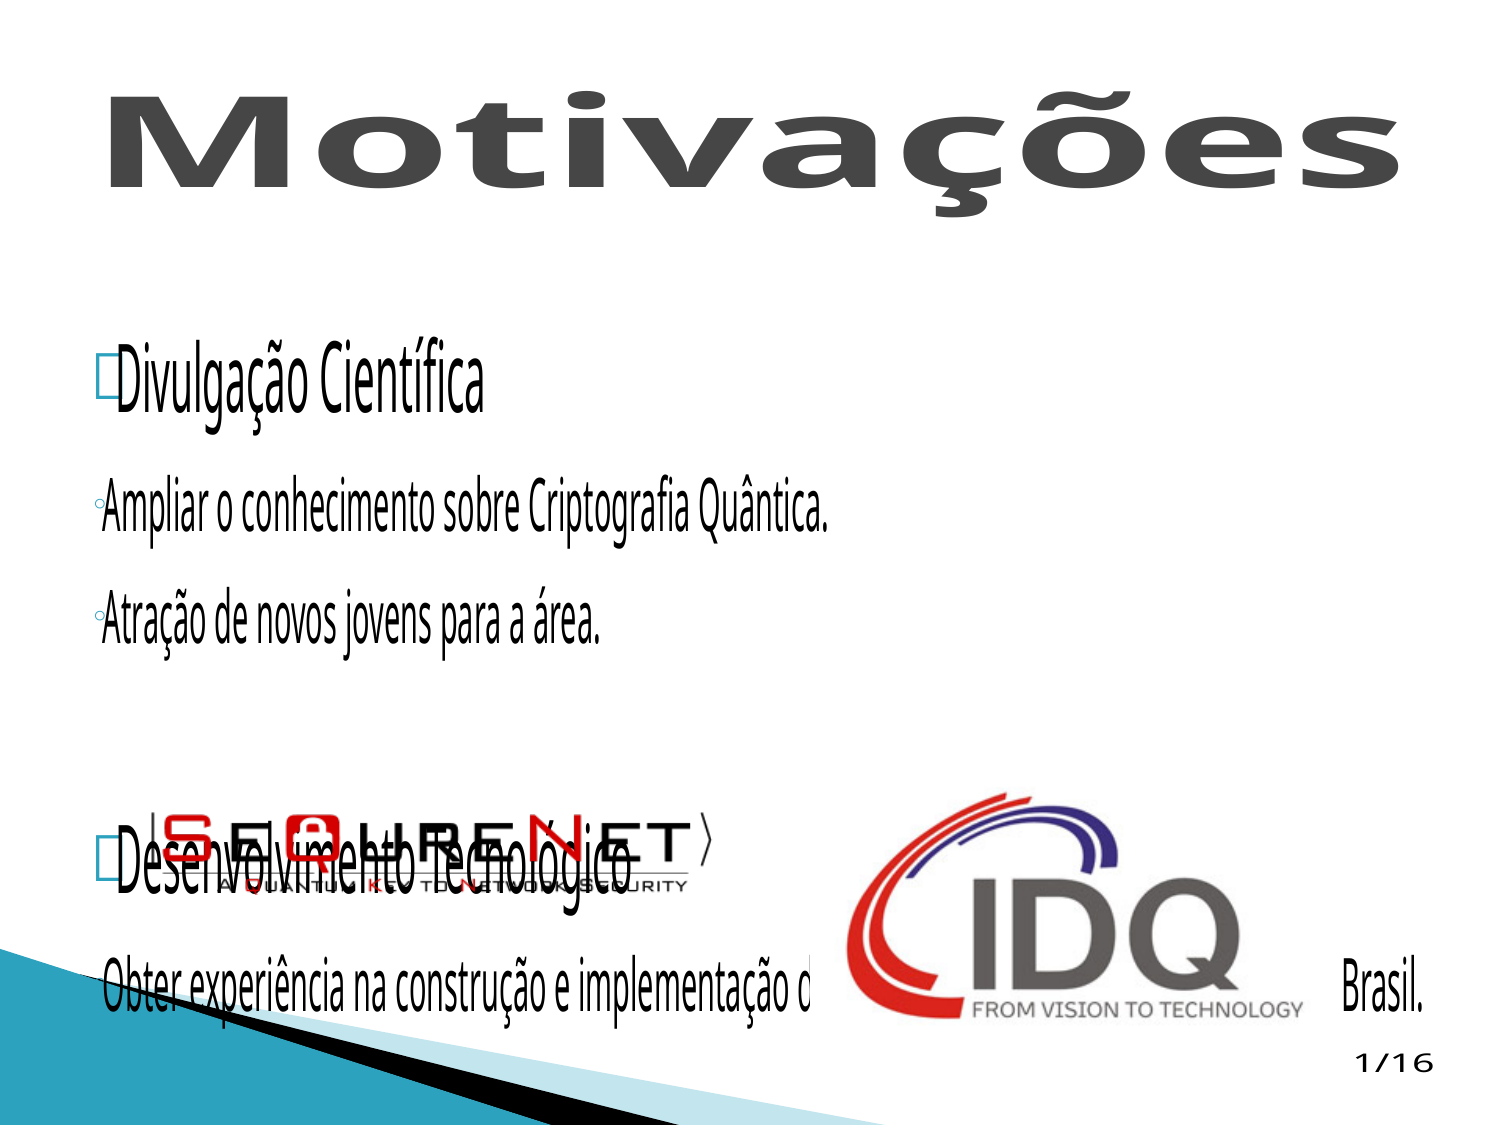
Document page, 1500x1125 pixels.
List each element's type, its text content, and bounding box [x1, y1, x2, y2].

title Motivações [75, 45, 1426, 233]
picture [150, 812, 733, 895]
picture [810, 775, 1339, 1038]
text_box 1/16 [1337, 1037, 1450, 1089]
list Divulgação Científica Ampliar o conhecimento sobre Criptografia Quântica. Atração de novos jovens para a área. Desenvolvimento Tecnológico Obter experiência na construção e implementação de sistemas de criptografia quântica no Brasil. [75, 299, 1426, 1043]
